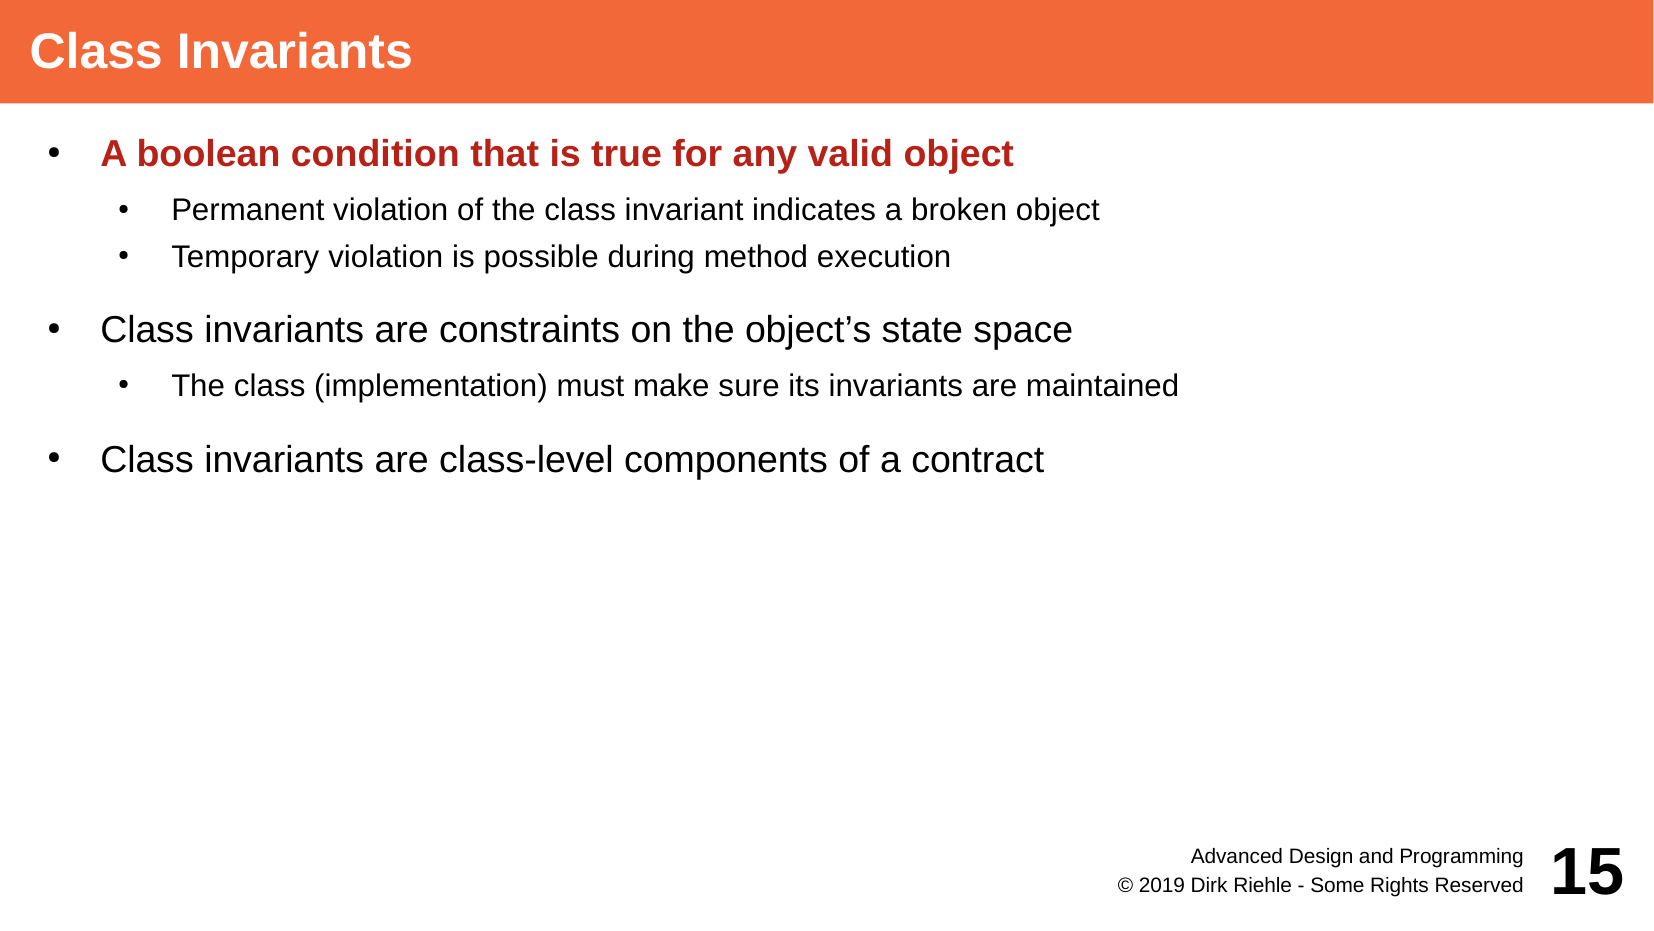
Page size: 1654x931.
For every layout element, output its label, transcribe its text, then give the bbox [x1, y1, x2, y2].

list A boolean condition that is true for any valid object Permanent violation of the class invariant indicates a broken object Temporary violation is possible during method execution Class invariants are constraints on the object’s state space The class (implementation) must make sure its invariants are maintained Class invariants are class-level components of a contract [29, 132, 1625, 813]
title Class Invariants [0, 0, 1654, 104]
